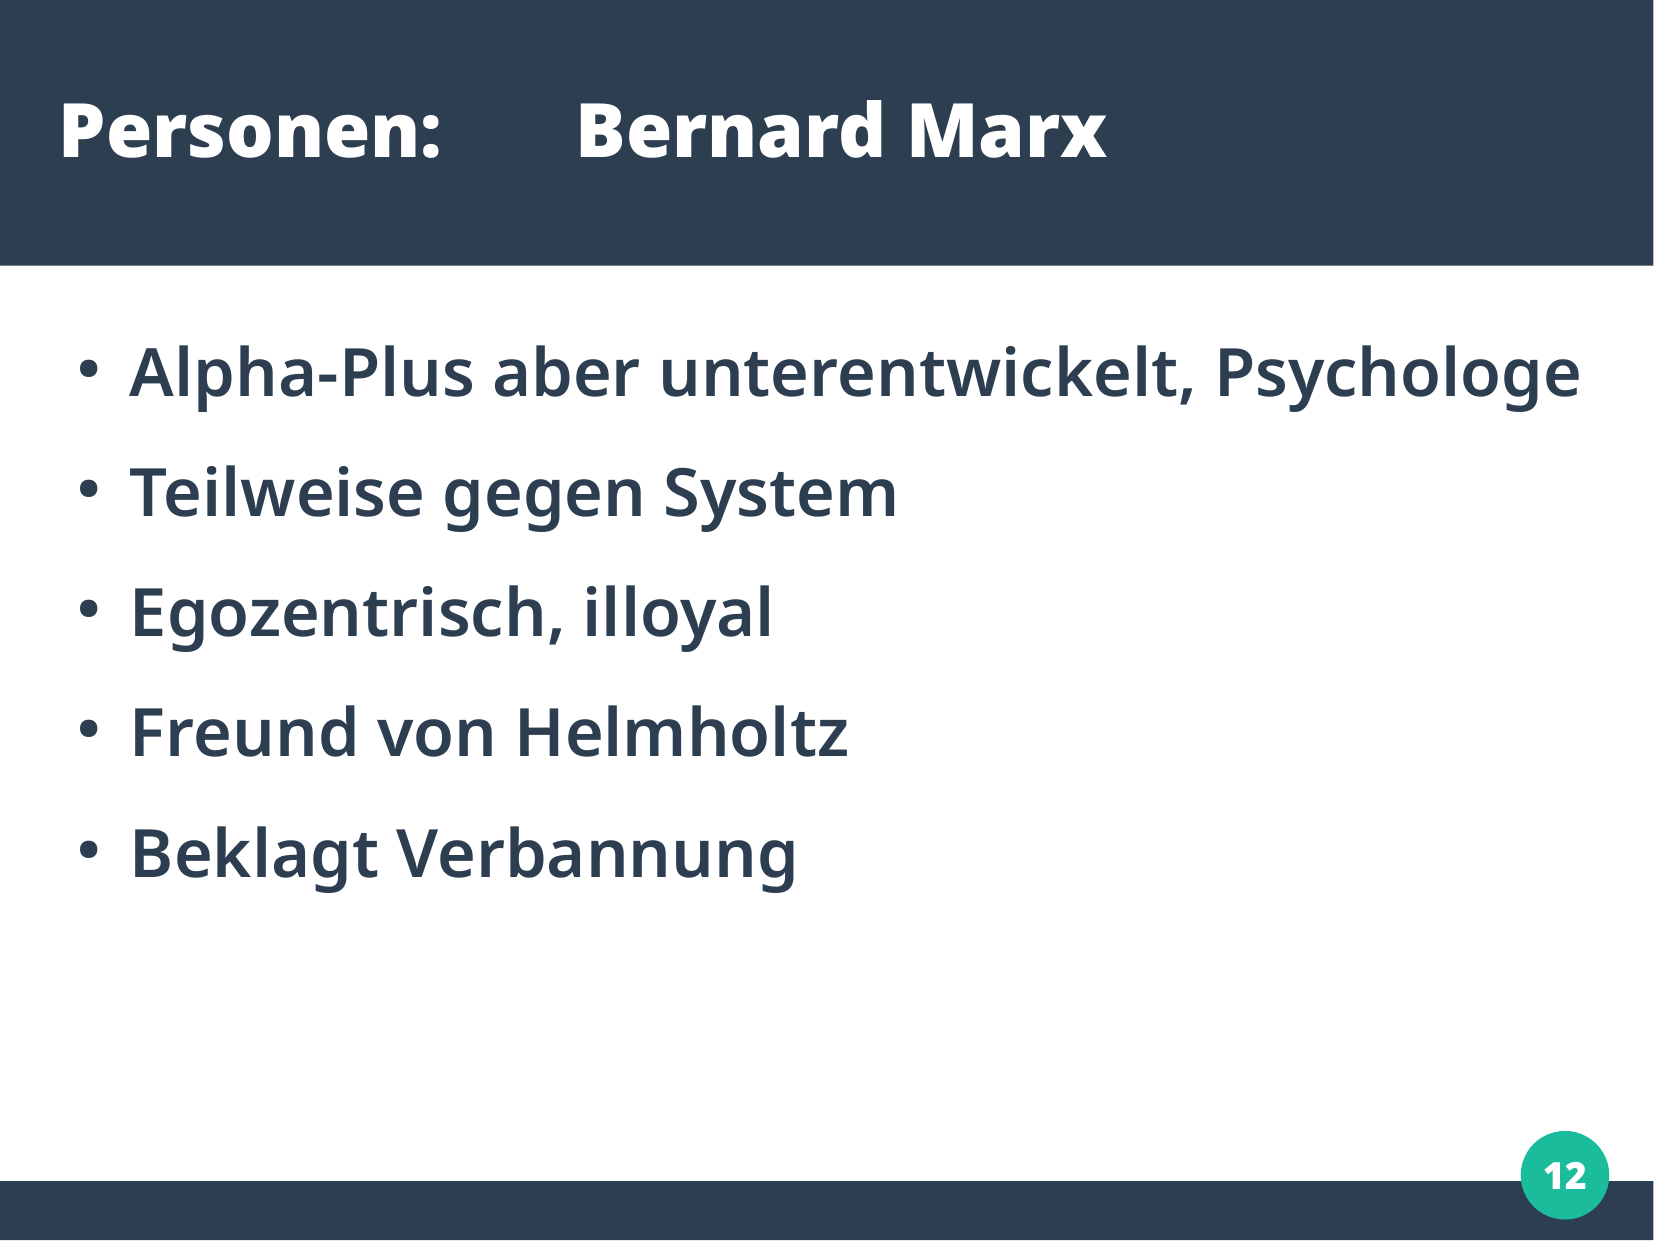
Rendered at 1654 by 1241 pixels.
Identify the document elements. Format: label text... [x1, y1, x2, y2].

list Alpha-Plus aber unterentwickelt, Psychologe Teilweise gegen System Egozentrisch, illoyal Freund von Helmholtz Beklagt Verbannung [59, 324, 1595, 1152]
title Personen: Bernard Marx [59, 49, 1595, 207]
